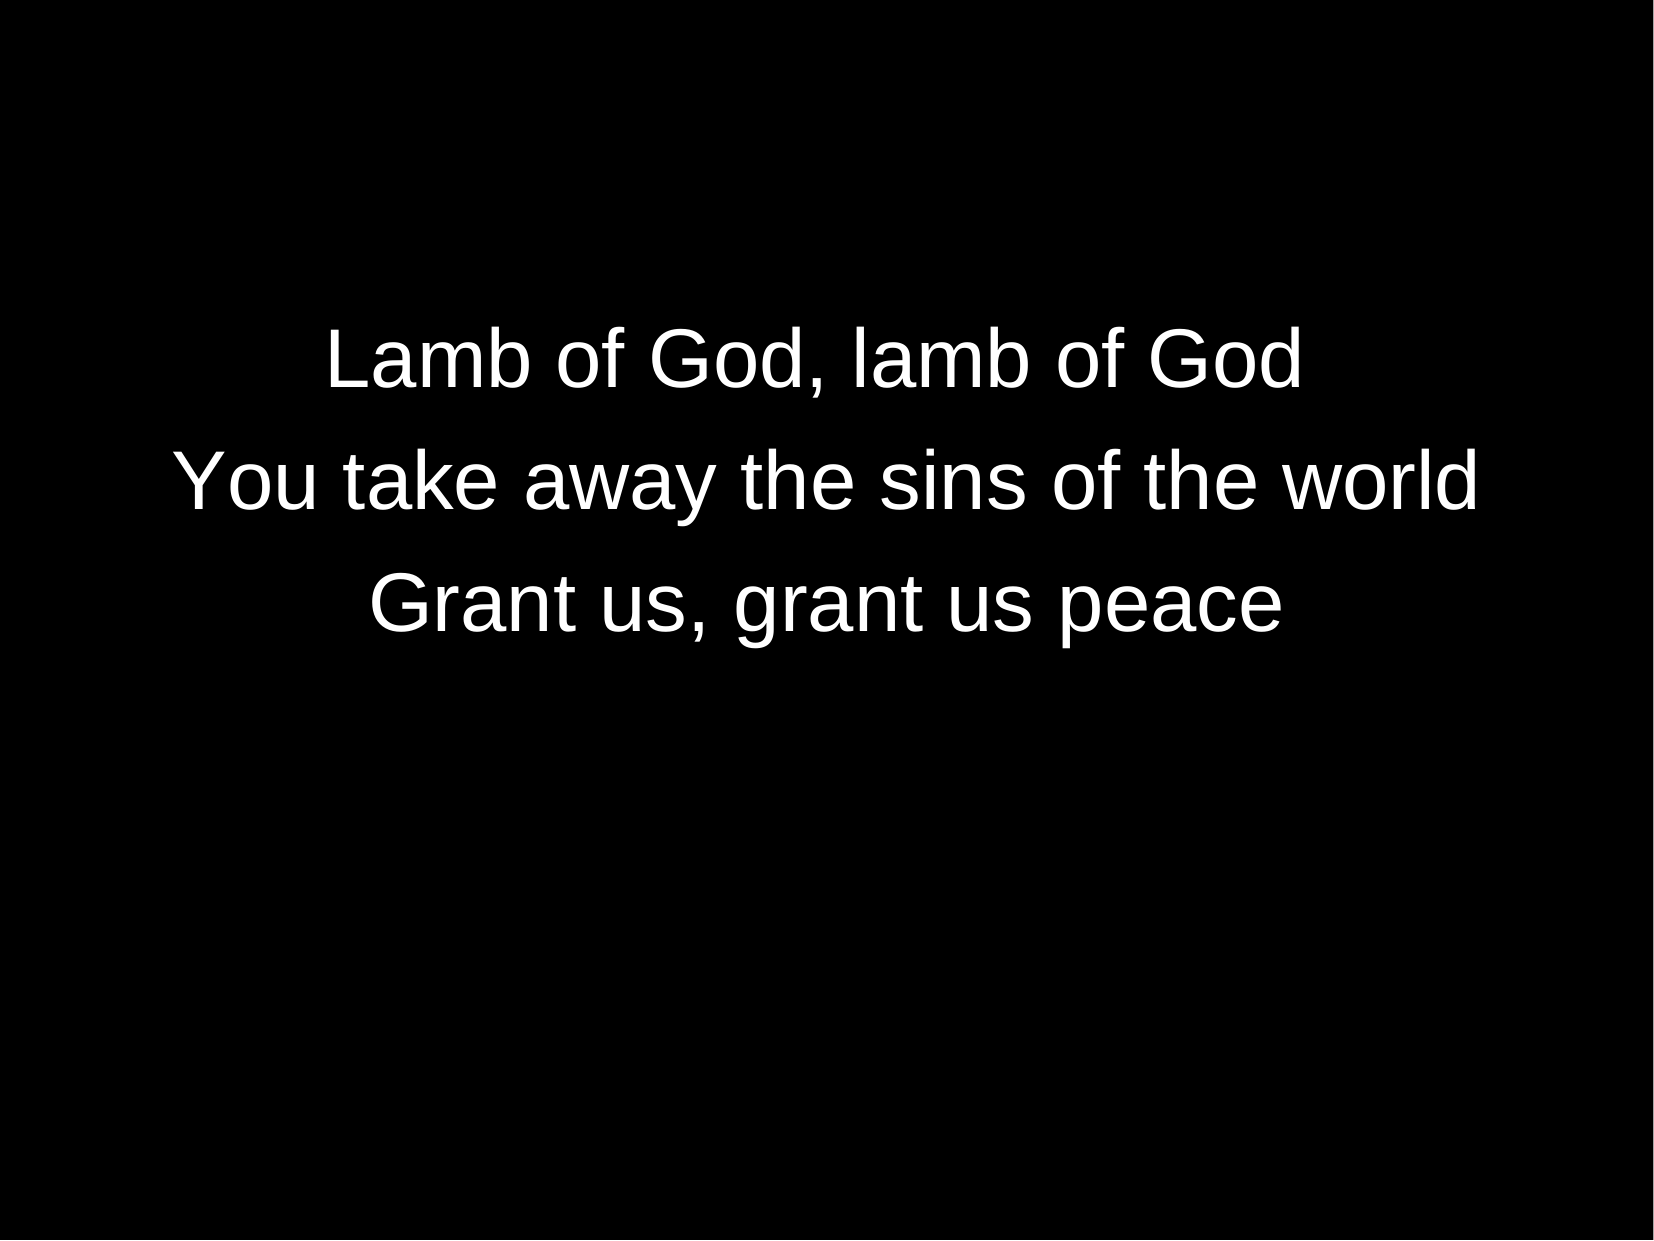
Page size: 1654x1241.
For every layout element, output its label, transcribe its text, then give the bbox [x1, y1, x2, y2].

list Lamb of God, lamb of God You take away the sins of the world Grant us, grant us peace [0, 307, 1654, 1241]
